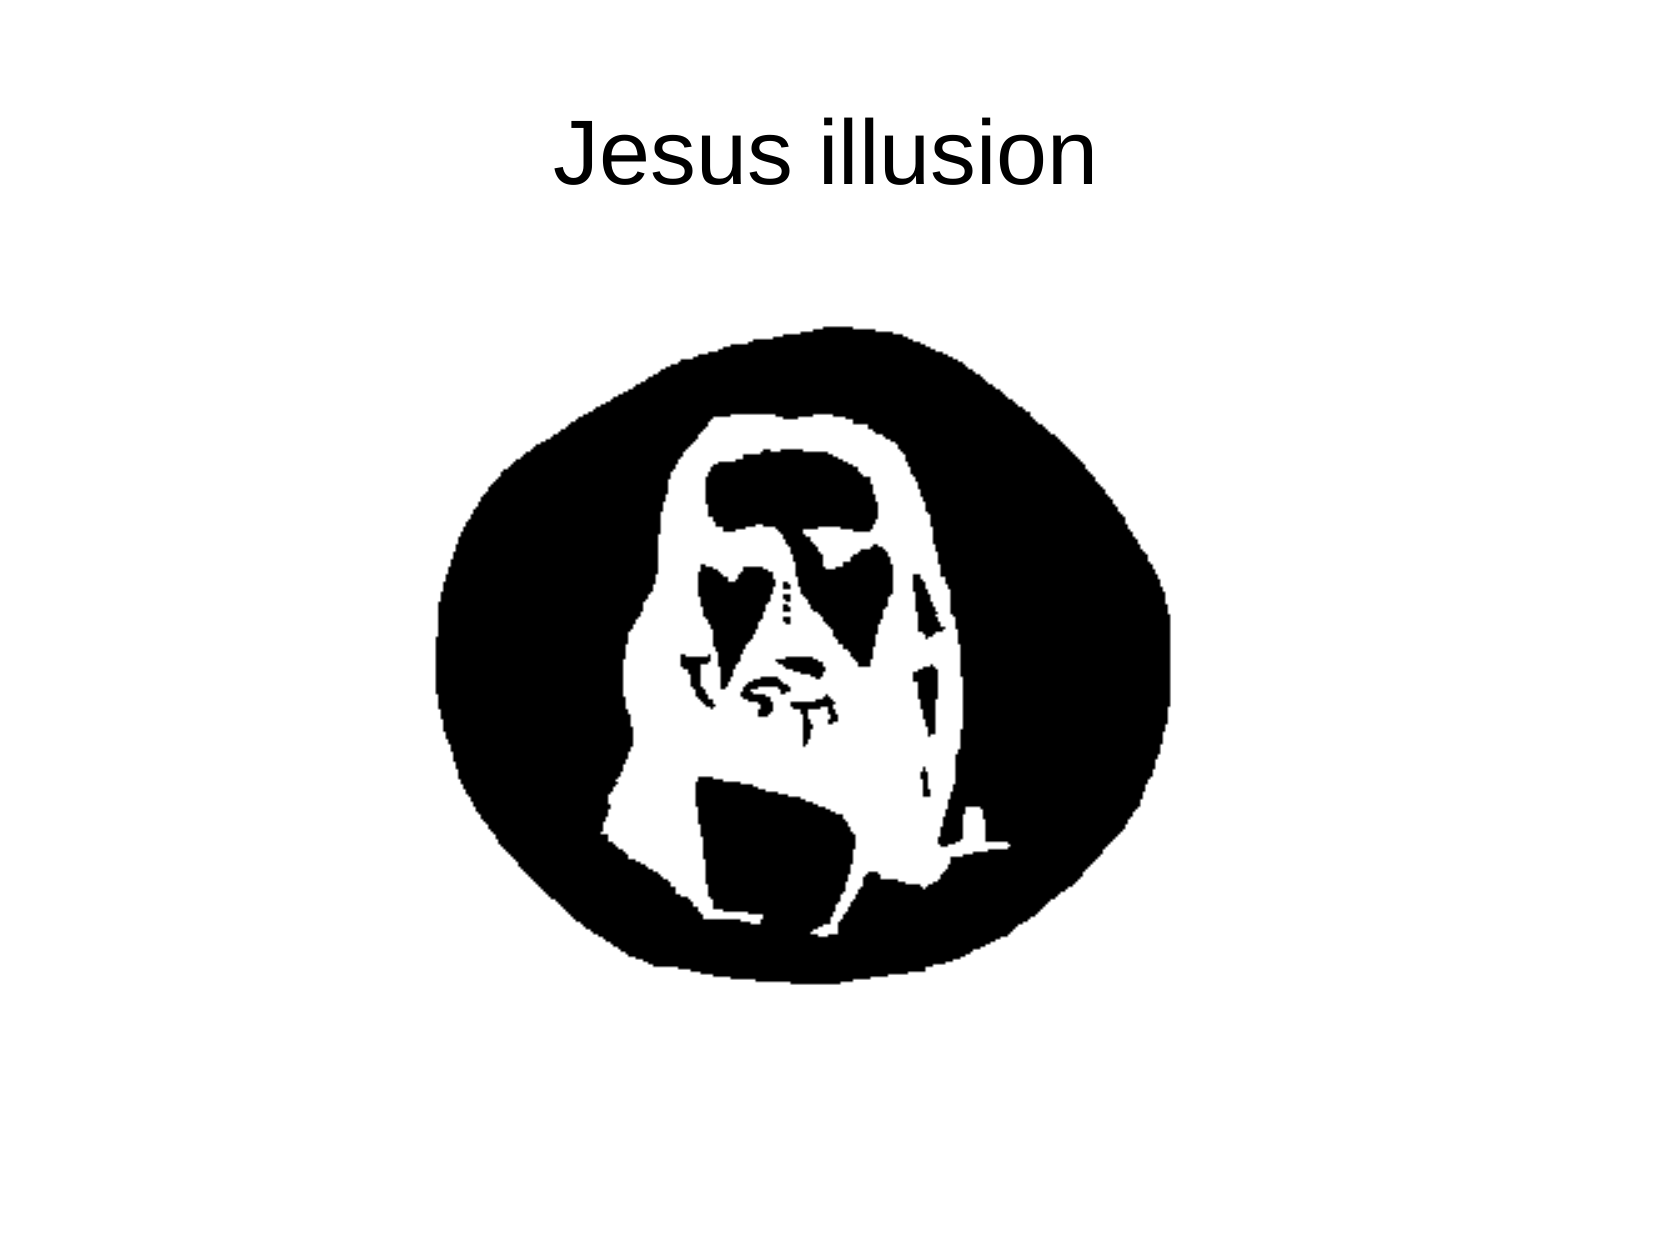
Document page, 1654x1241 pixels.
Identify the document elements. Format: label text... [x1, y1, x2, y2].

picture [409, 290, 1211, 1010]
title Jesus illusion [82, 49, 1571, 257]
